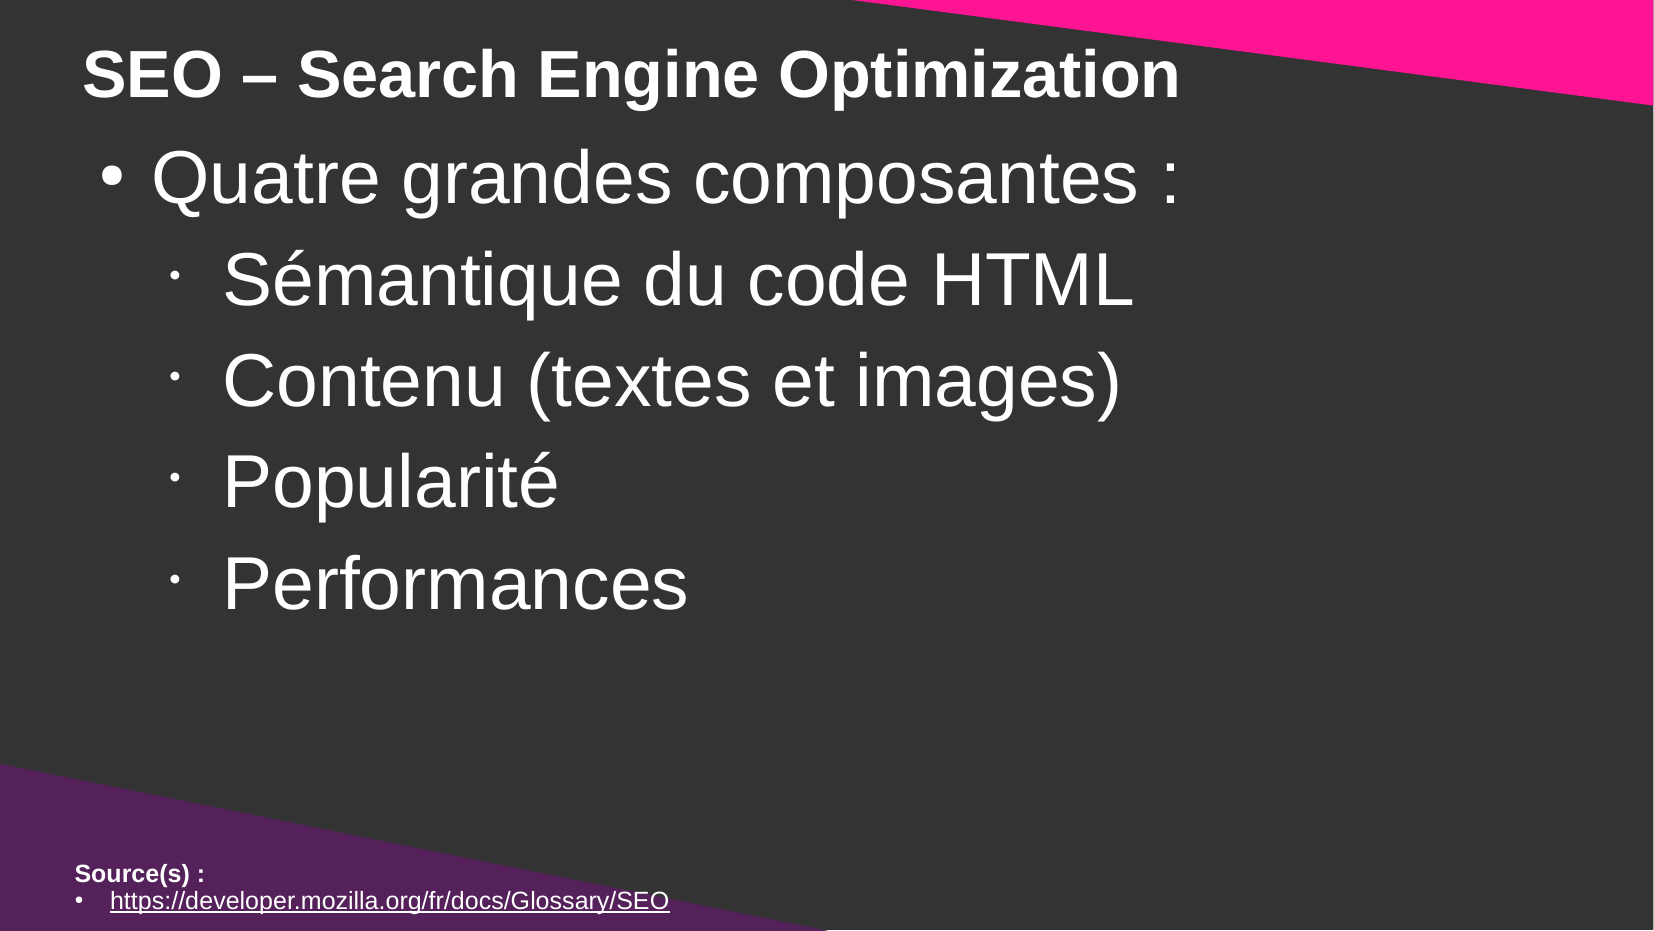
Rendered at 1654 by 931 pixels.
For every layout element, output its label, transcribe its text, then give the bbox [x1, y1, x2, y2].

text_box [0, 763, 829, 931]
list Quatre grandes composantes : Sémantique du code HTML Contenu (textes et images) Popularité Performances [80, 135, 1620, 675]
text_box [852, 0, 1654, 106]
title SEO – Search Engine Optimization [82, 36, 1571, 122]
text_box Source(s) : https://developer.mozilla.org/fr/docs/Glossary/SEO [59, 767, 1545, 923]
